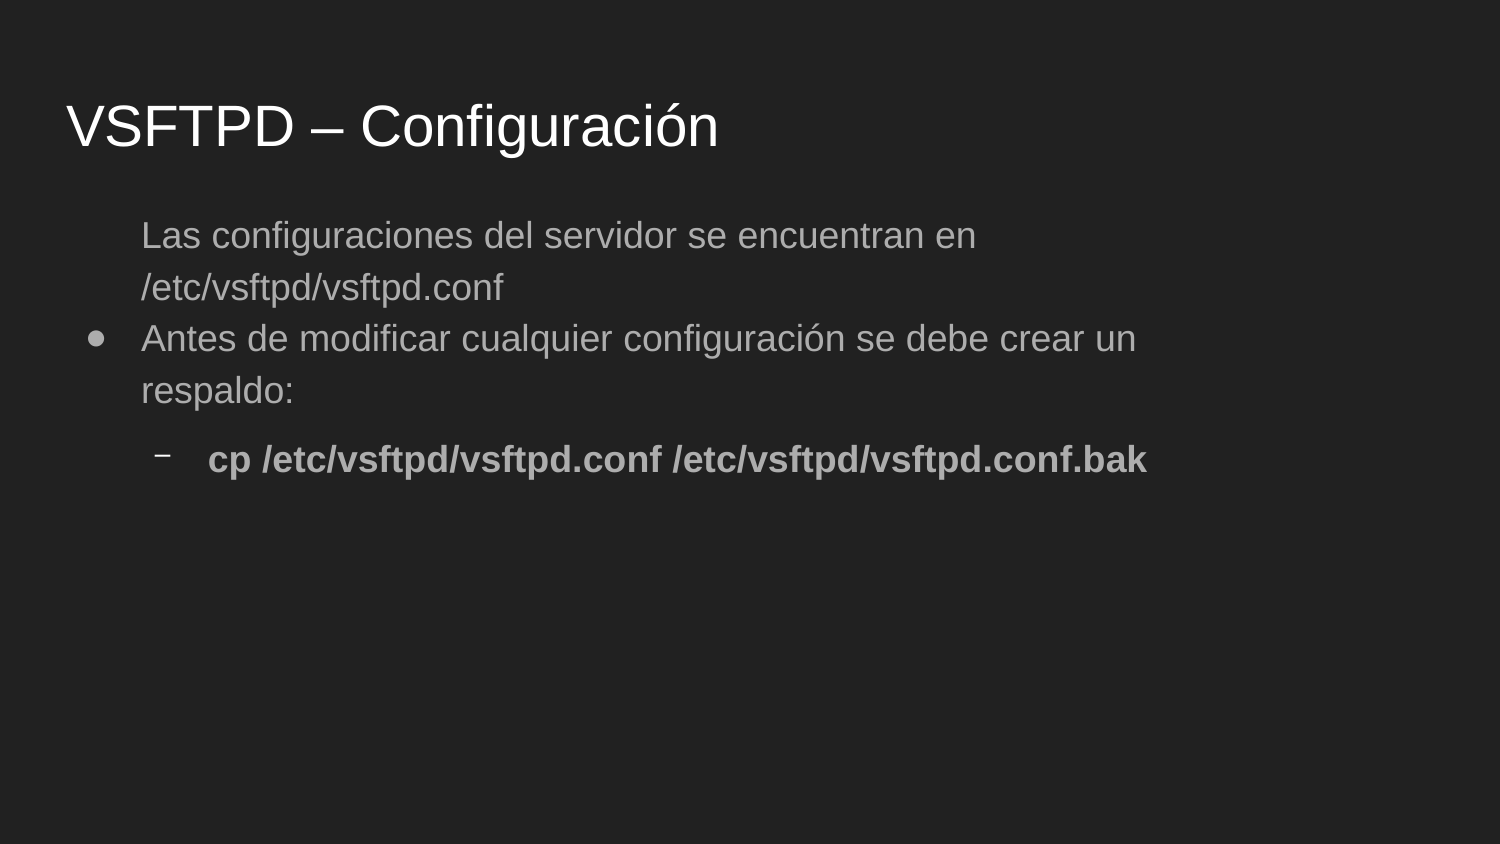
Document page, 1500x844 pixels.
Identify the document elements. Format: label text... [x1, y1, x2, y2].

list Las configuraciones del servidor se encuentran en /etc/vsftpd/vsftpd.conf Antes de modificar cualquier configuración se debe crear un respaldo: cp /etc/vsftpd/vsftpd.conf /etc/vsftpd/vsftpd.conf.bak [51, 189, 1261, 750]
title VSFTPD – Configuración [51, 72, 1449, 167]
